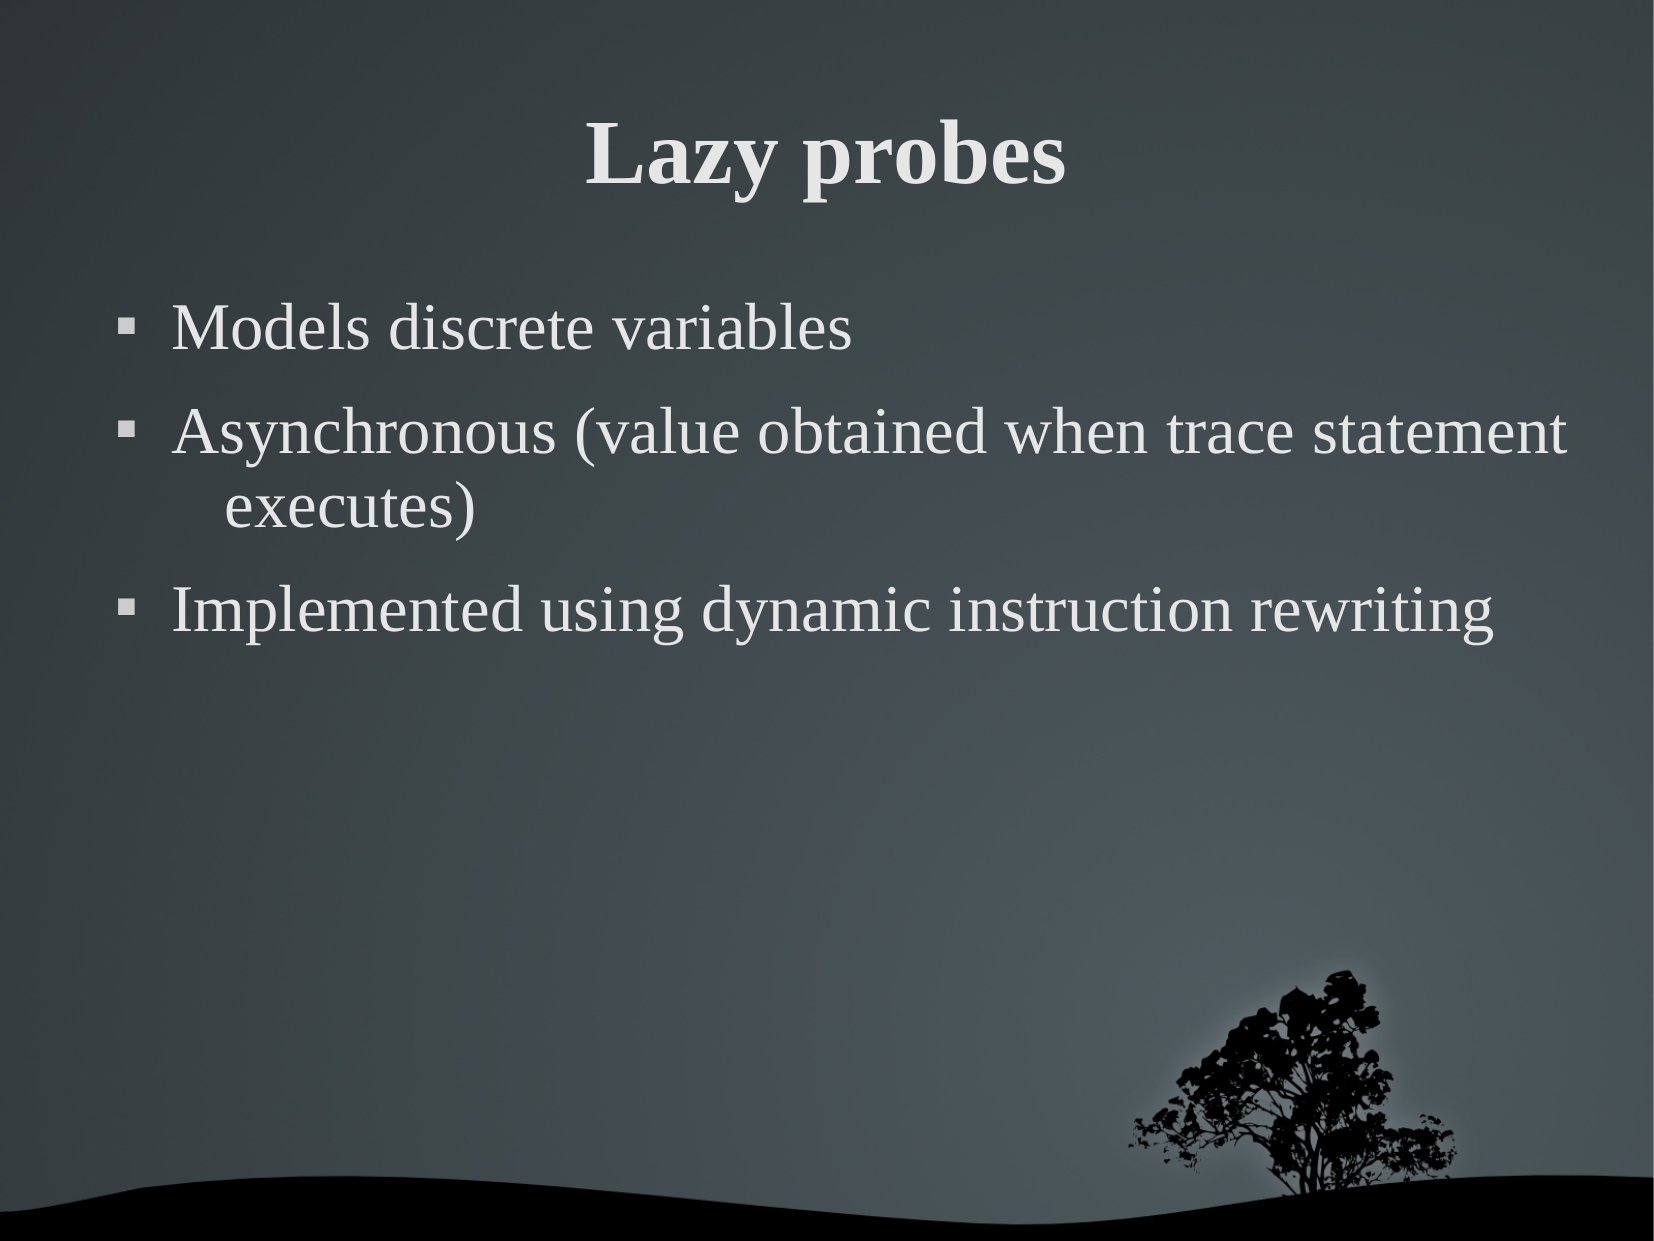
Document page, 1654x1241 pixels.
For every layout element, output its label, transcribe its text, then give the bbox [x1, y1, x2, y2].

list Models discrete variables Asynchronous (value obtained when trace statement executes) Implemented using dynamic instruction rewriting [82, 290, 1571, 1109]
title Lazy probes [82, 49, 1571, 257]
picture [0, 0, 1654, 1241]
